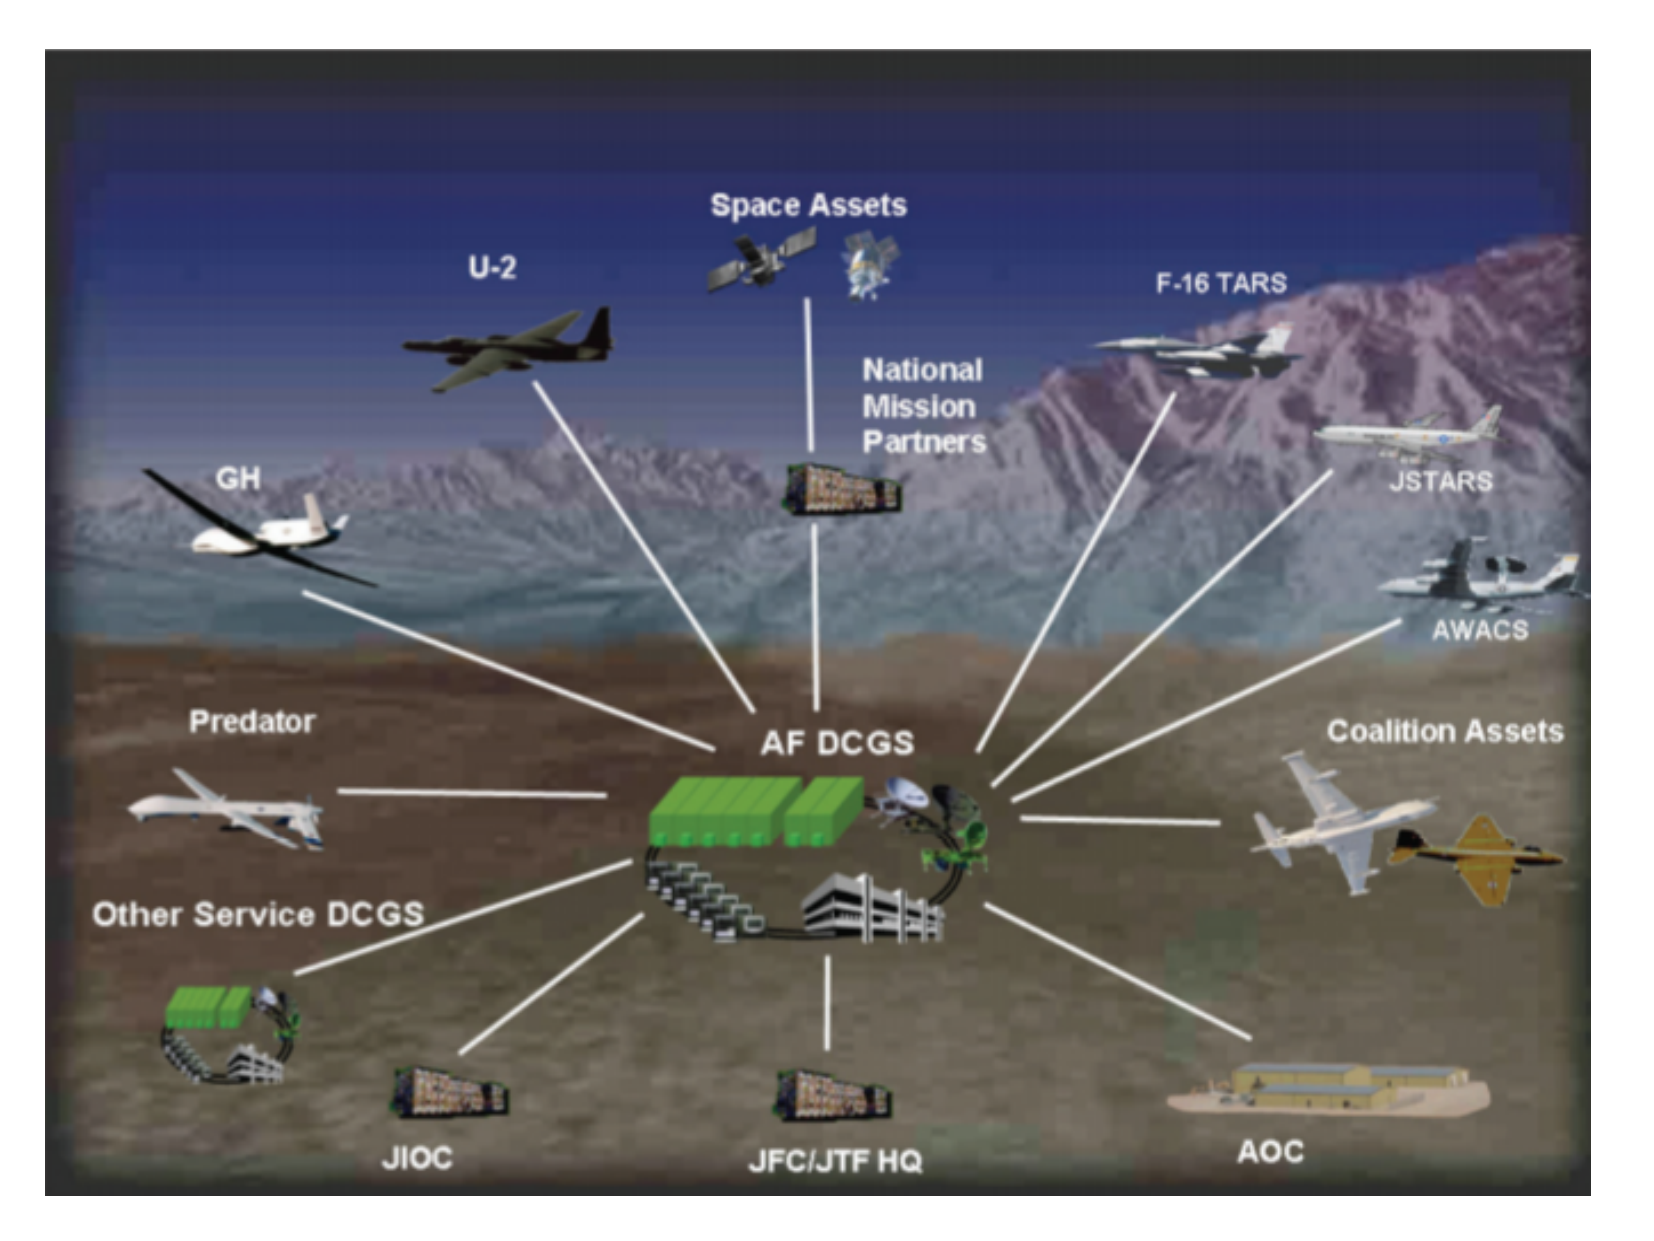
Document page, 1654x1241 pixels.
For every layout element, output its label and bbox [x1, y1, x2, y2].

picture [45, 49, 1591, 1196]
